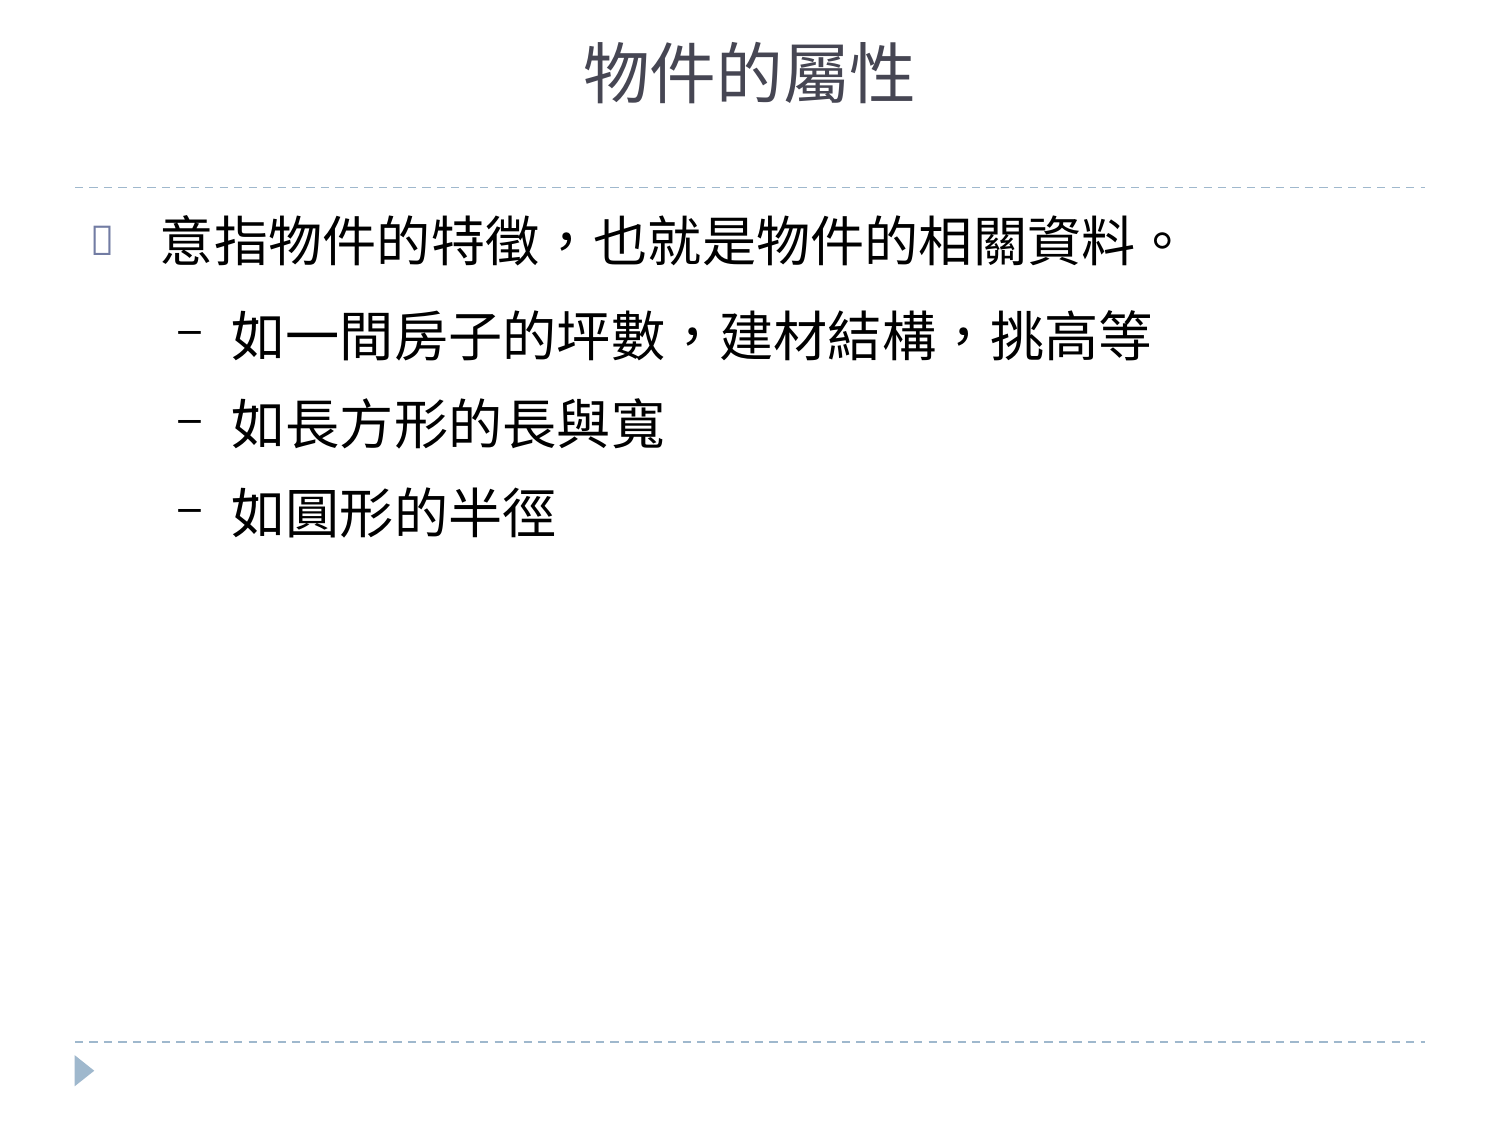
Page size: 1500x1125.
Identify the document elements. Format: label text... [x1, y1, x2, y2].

title 物件的屬性 [75, 24, 1425, 188]
list 意指物件的特徵，也就是物件的相關資料。 如一間房子的坪數，建材結構，挑高等 如長方形的長與寬 如圓形的半徑 [75, 200, 1425, 1010]
